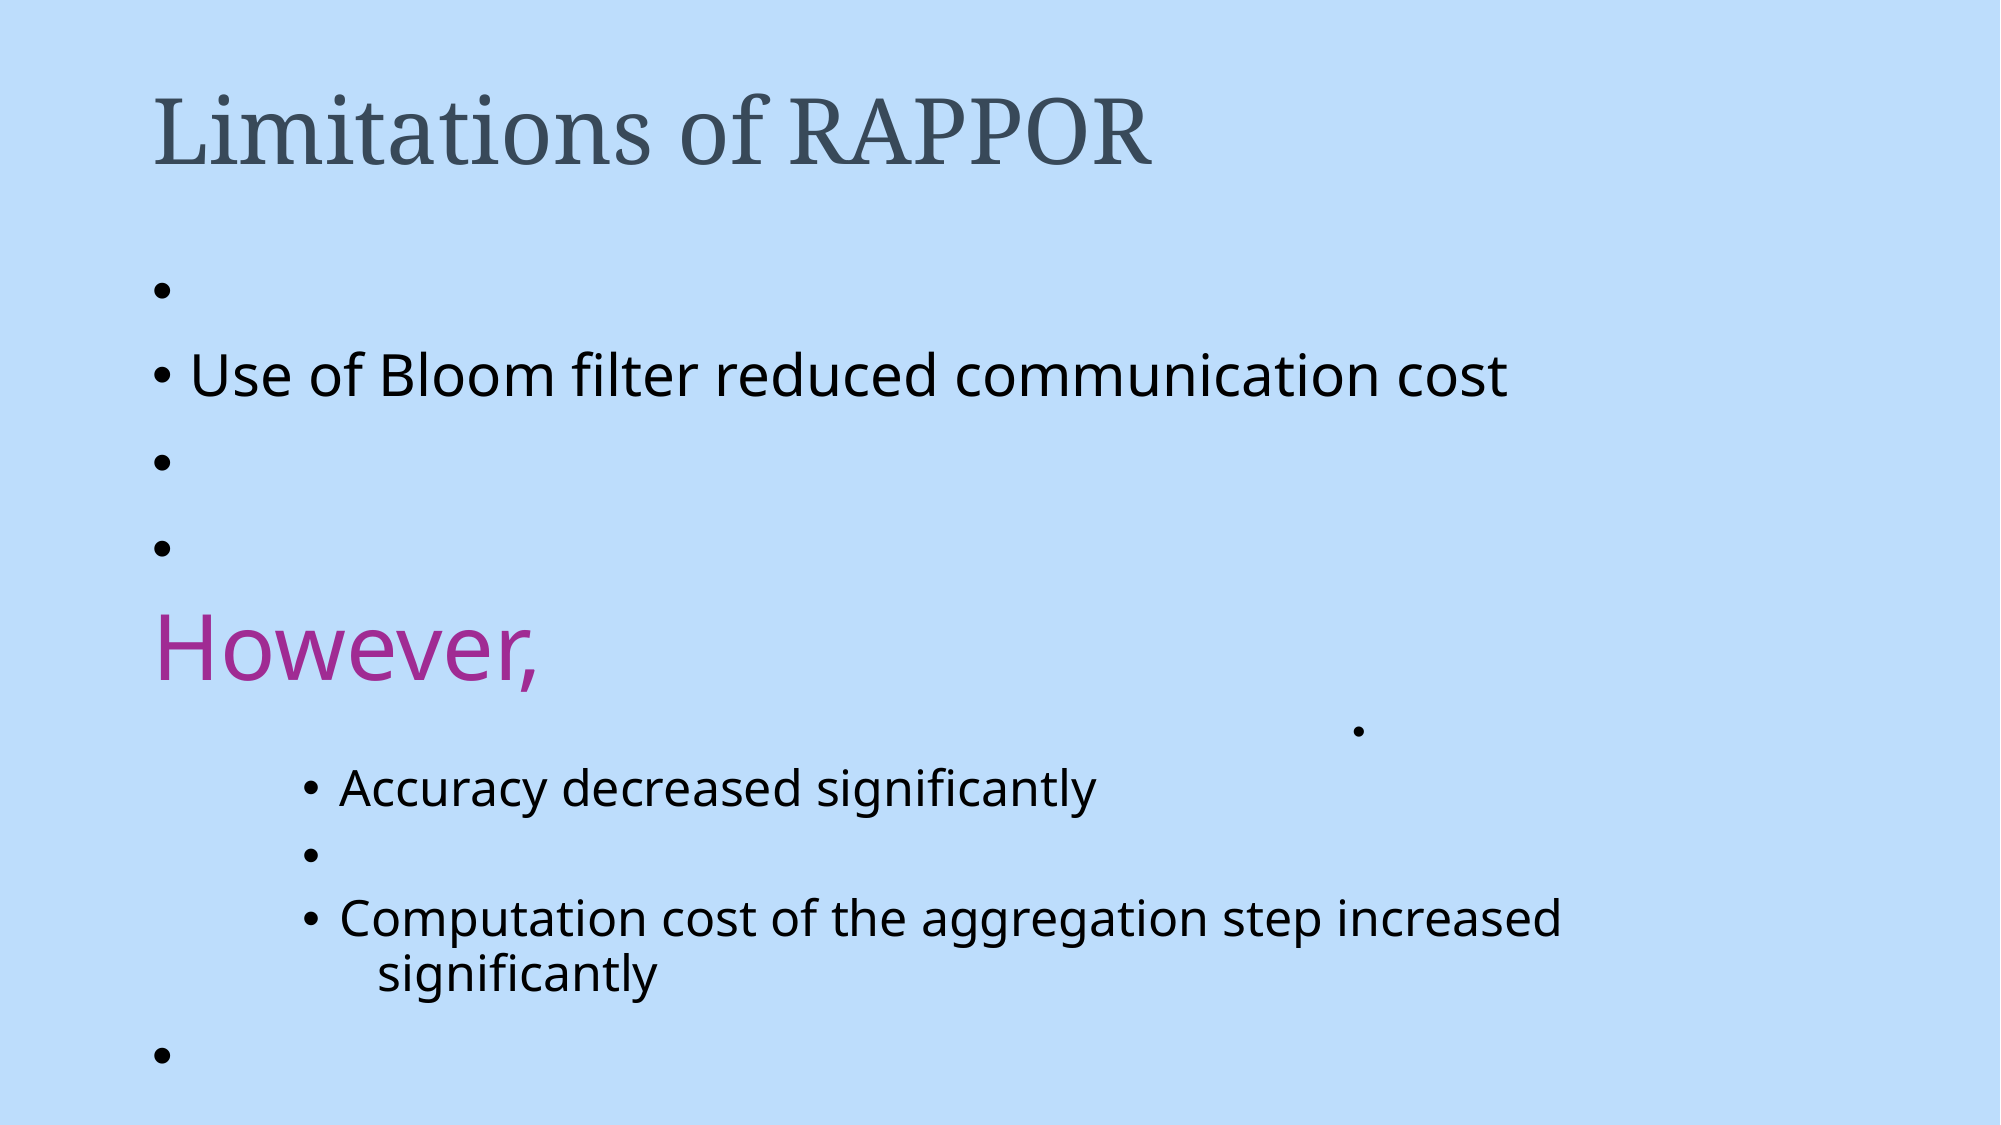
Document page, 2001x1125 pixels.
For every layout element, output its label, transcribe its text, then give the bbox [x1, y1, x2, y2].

list Use of Bloom filter reduced communication cost However, Accuracy decreased significantly Computation cost of the aggregation step increased significantly [137, 247, 1863, 1014]
title Limitations of RAPPOR [137, 59, 1863, 211]
